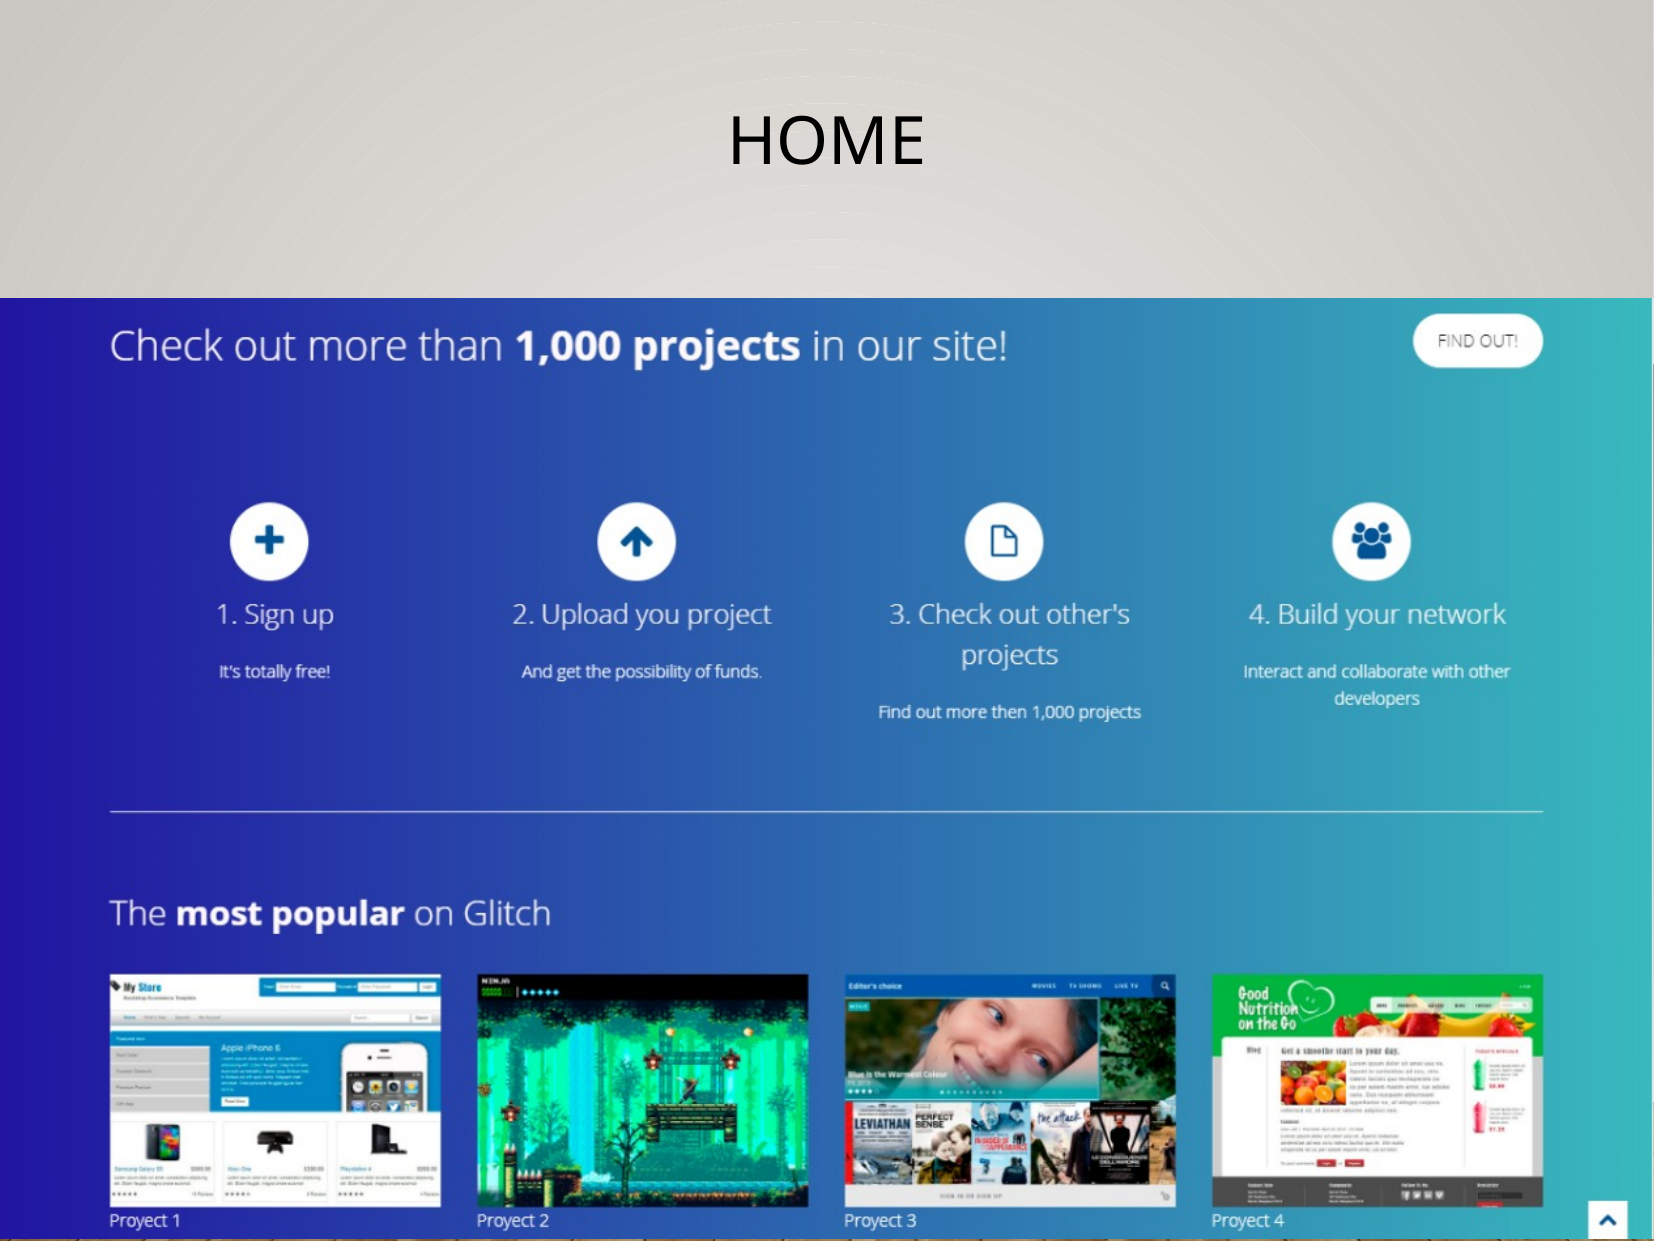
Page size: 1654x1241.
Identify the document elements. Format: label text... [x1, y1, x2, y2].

picture [0, 298, 1654, 1239]
title home [120, 99, 1533, 188]
